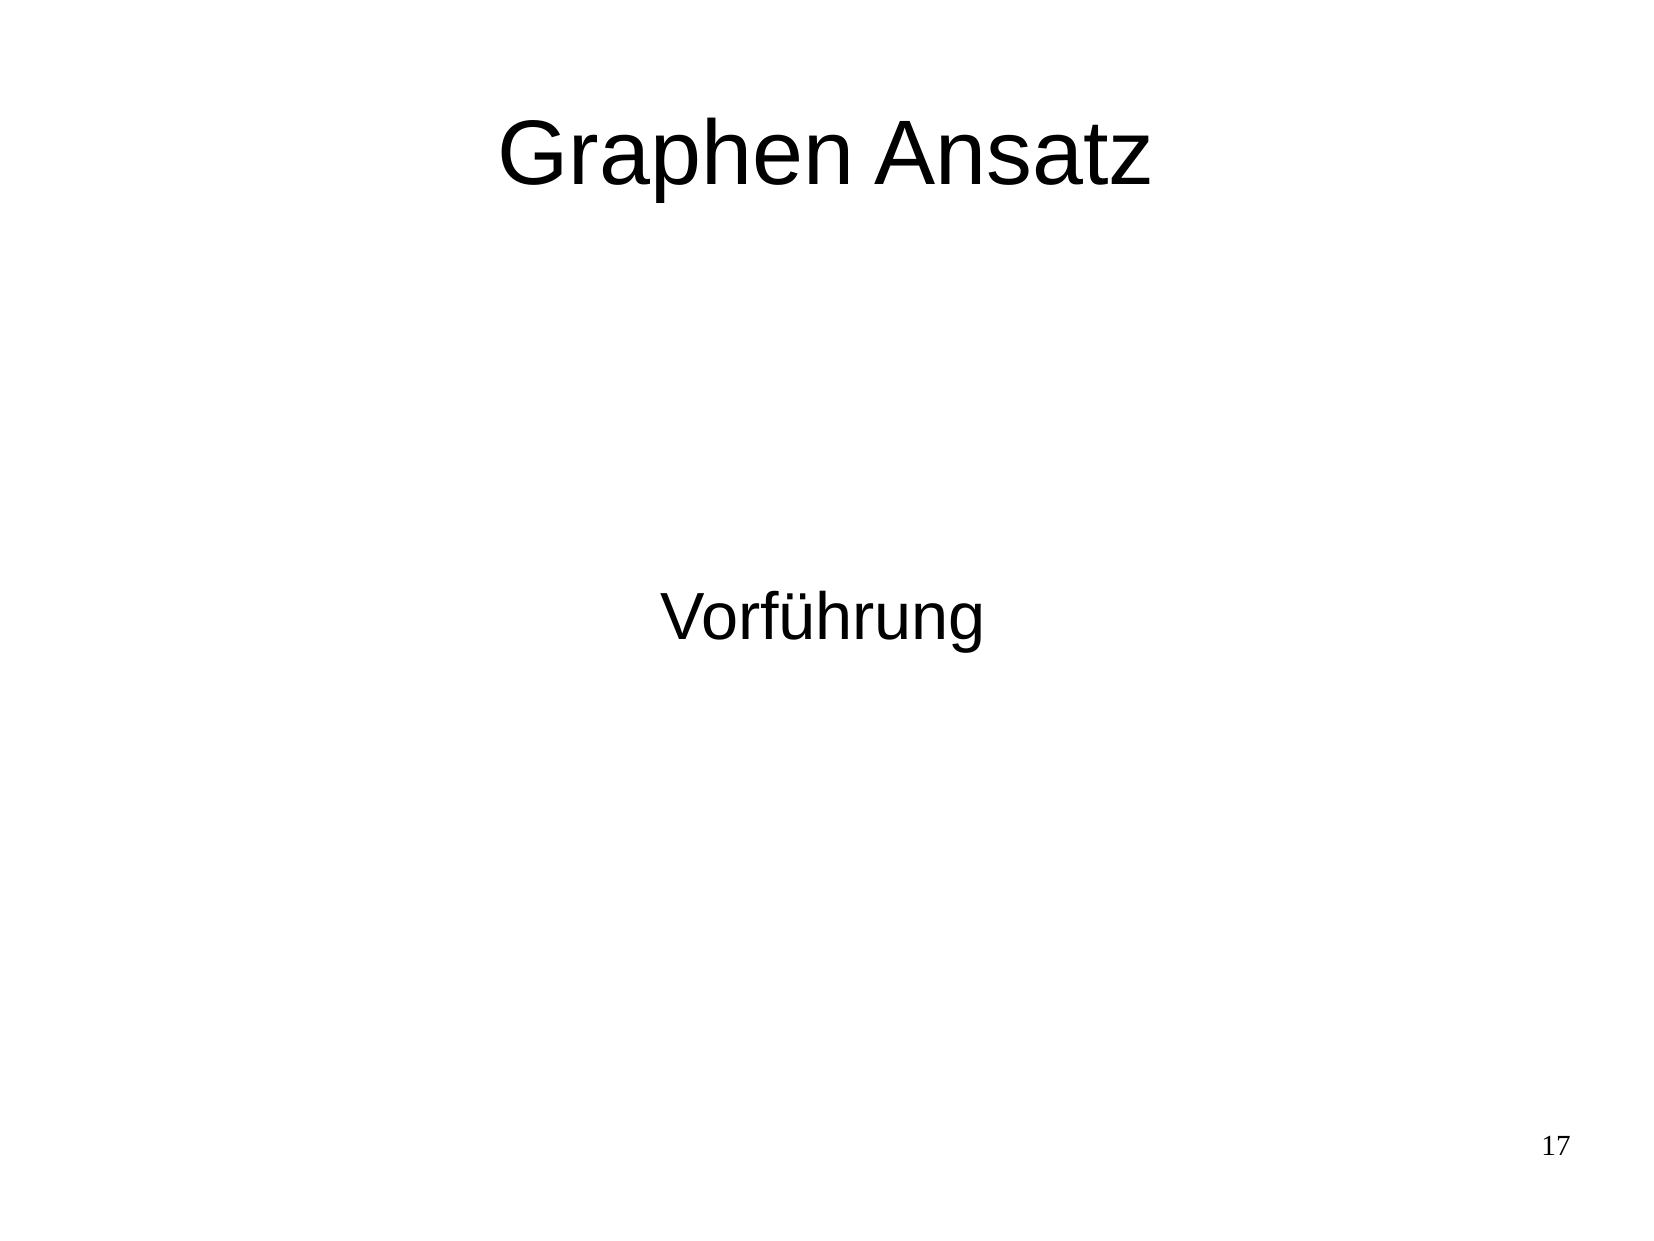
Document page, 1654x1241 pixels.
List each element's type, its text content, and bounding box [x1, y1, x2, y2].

list Vorführung [660, 579, 994, 661]
title Graphen Ansatz [82, 49, 1571, 257]
